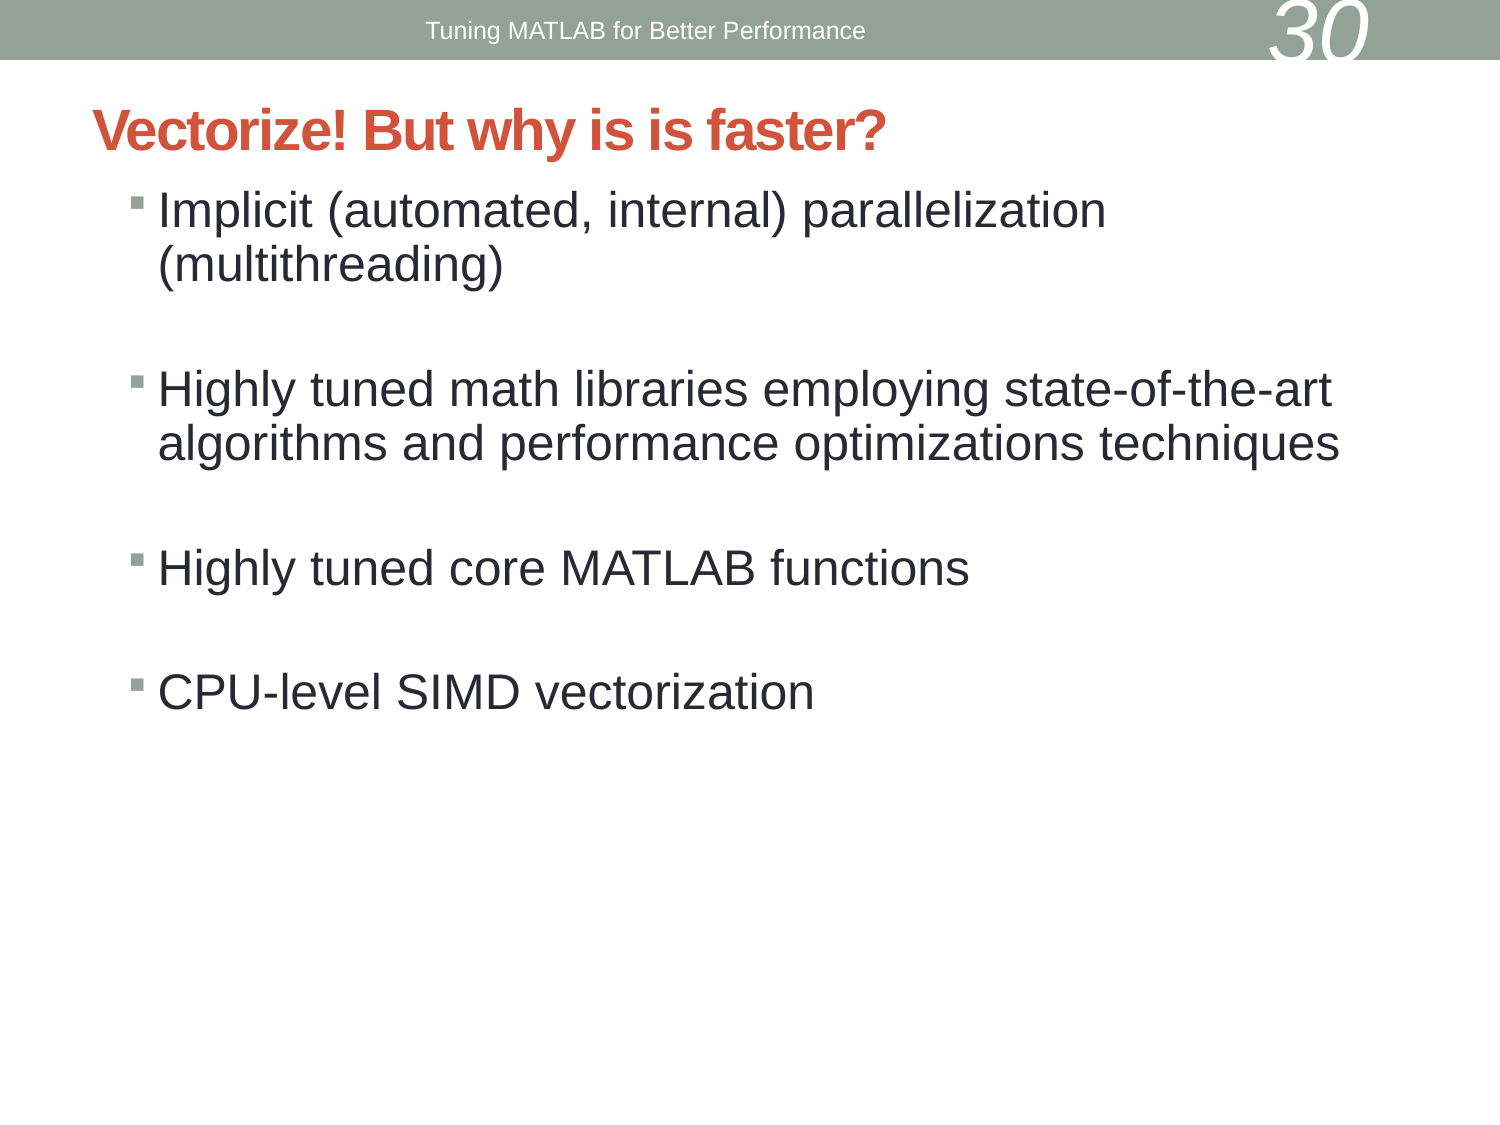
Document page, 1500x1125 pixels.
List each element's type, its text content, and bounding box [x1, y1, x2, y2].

text_box Implicit (automated, internal) parallelization (multithreading) Highly tuned math libraries employing state-of-the-art algorithms and performance optimizations techniques Highly tuned core MATLAB functions CPU-level SIMD vectorization [112, 177, 1425, 532]
title Vectorize! But why is is faster? [77, 66, 1357, 188]
slide_number <number> [1252, 0, 1428, 54]
footer Tuning MATLAB for Better Performance [410, 3, 1086, 57]
